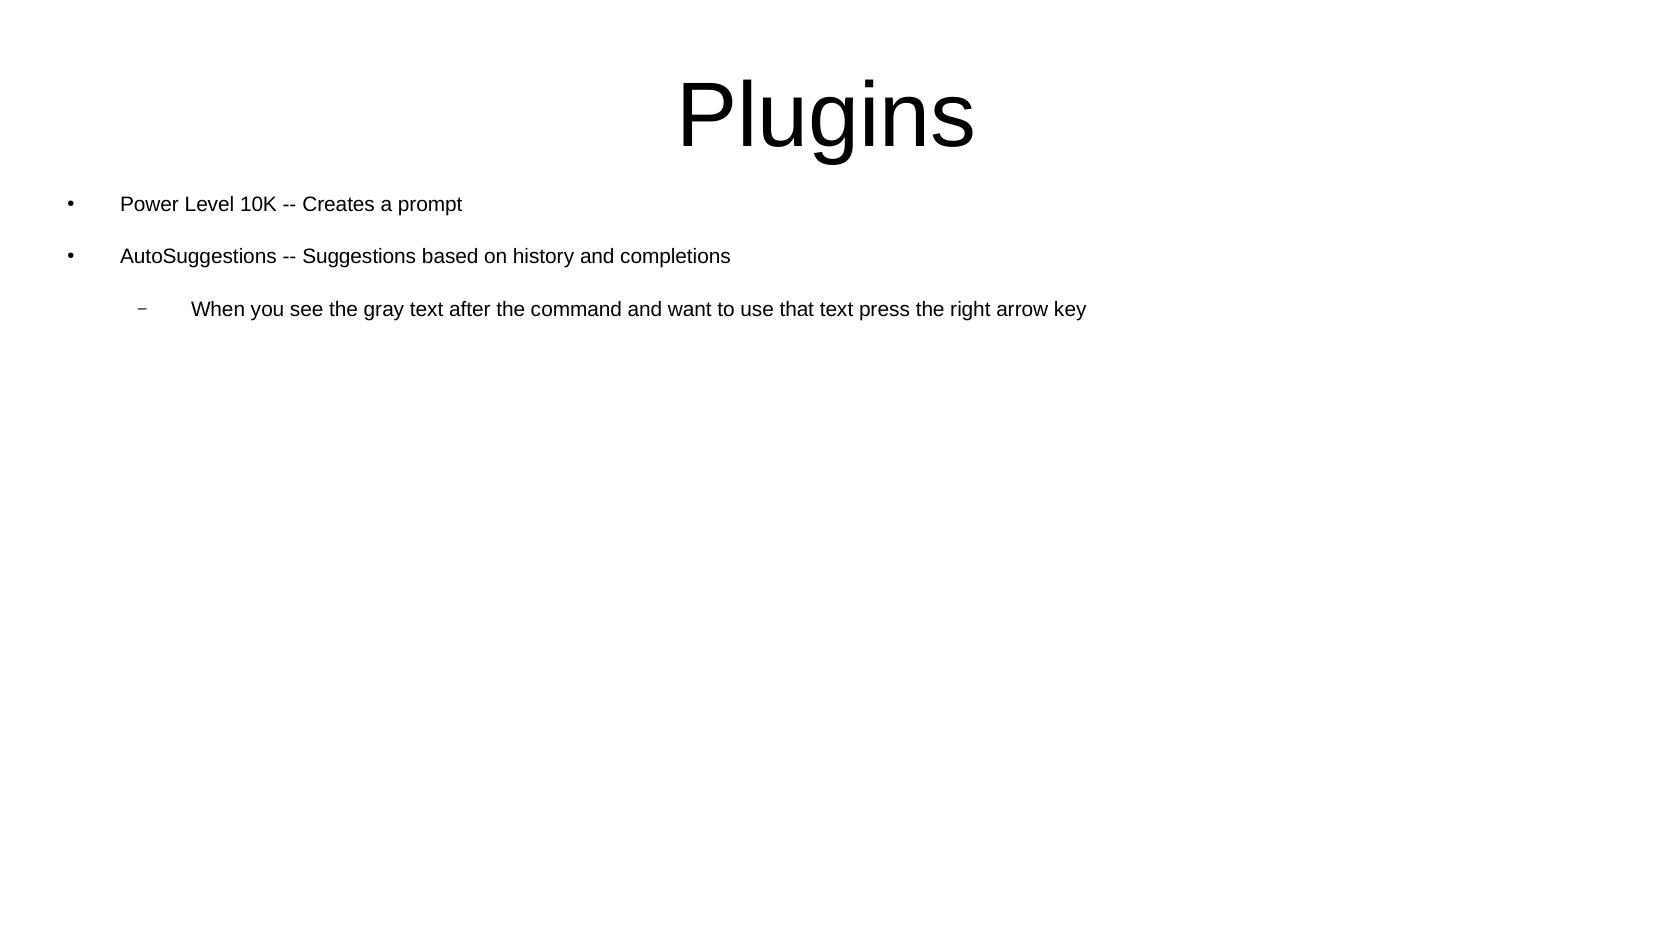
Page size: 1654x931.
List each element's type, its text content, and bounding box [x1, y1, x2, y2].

list Power Level 10K -- Creates a prompt AutoSuggestions -- Suggestions based on history and completions When you see the gray text after the command and want to use that text press the right arrow key [49, 192, 1538, 732]
title Plugins [82, 37, 1571, 193]
